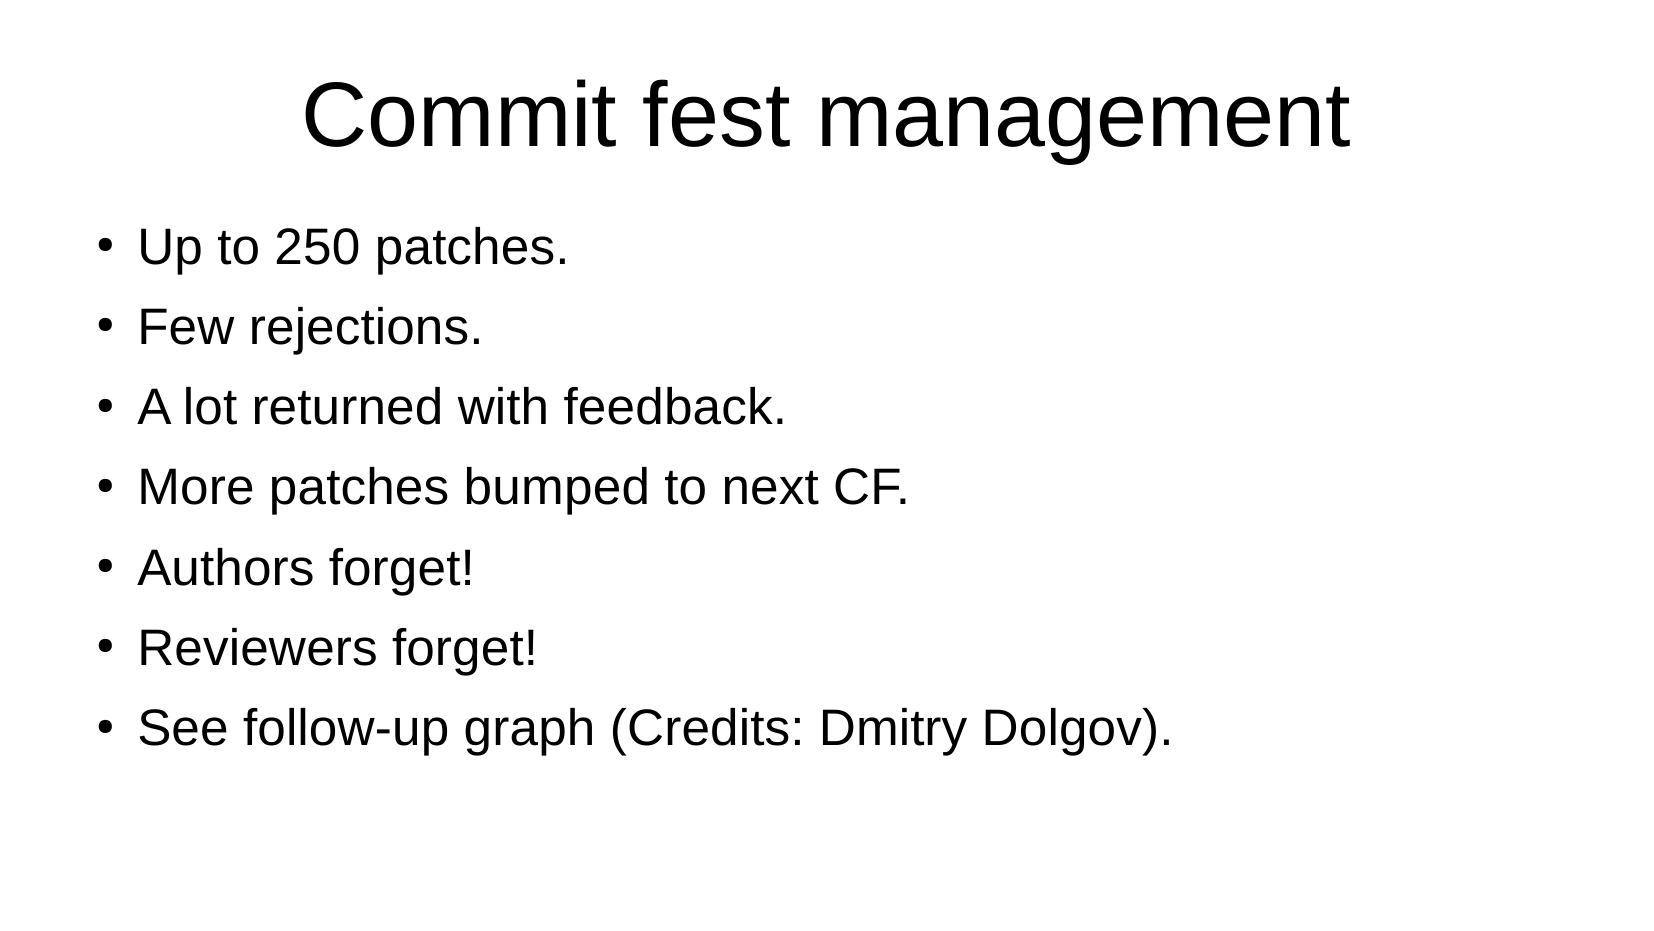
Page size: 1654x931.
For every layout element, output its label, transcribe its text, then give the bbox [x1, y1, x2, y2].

list Up to 250 patches. Few rejections. A lot returned with feedback. More patches bumped to next CF. Authors forget! Reviewers forget! See follow-up graph (Credits: Dmitry Dolgov). [82, 217, 1571, 758]
title Commit fest management [82, 37, 1571, 193]
